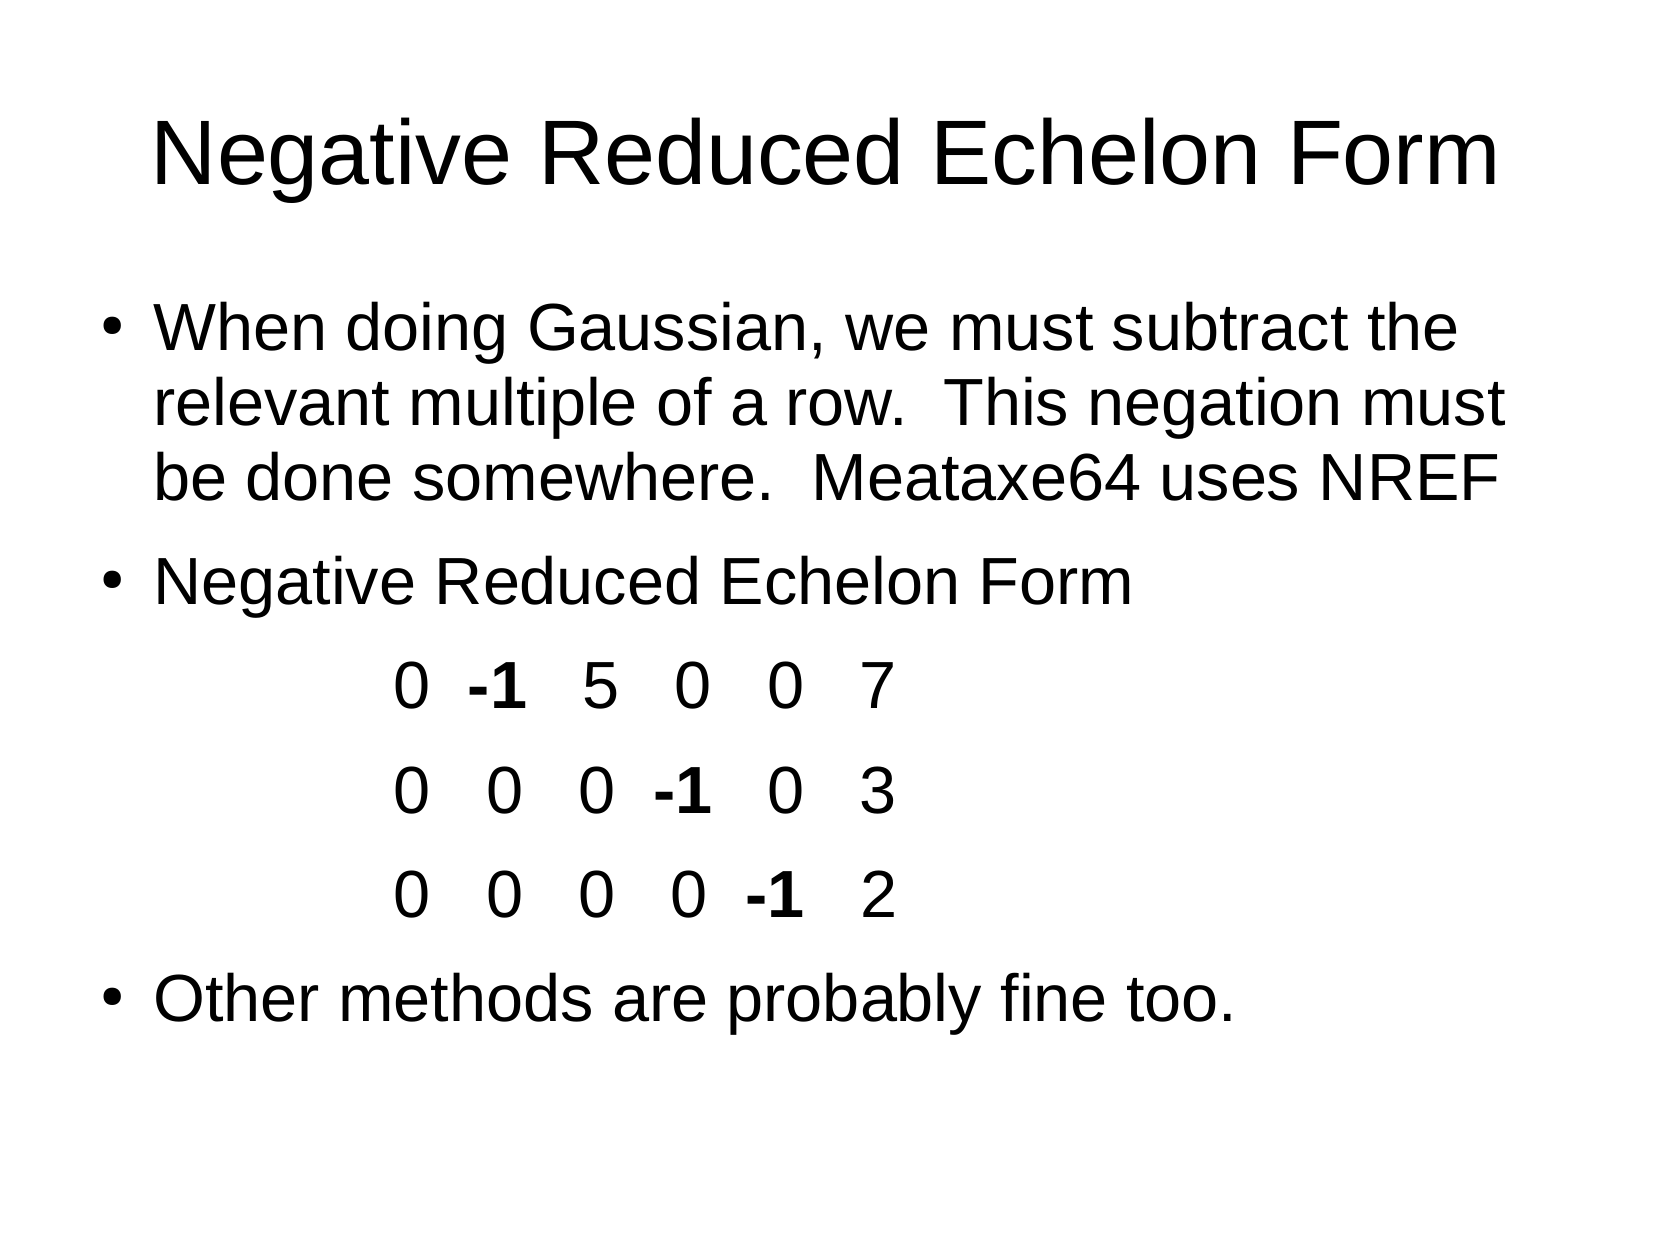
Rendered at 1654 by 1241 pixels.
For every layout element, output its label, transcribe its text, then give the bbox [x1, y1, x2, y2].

title Negative Reduced Echelon Form [82, 49, 1571, 257]
list When doing Gaussian, we must subtract the relevant multiple of a row. This negation must be done somewhere. Meataxe64 uses NREF Negative Reduced Echelon Form 0 -1 5 0 0 7 0 0 0 -1 0 3 0 0 0 0 -1 2 Other methods are probably fine too. [82, 290, 1571, 1109]
